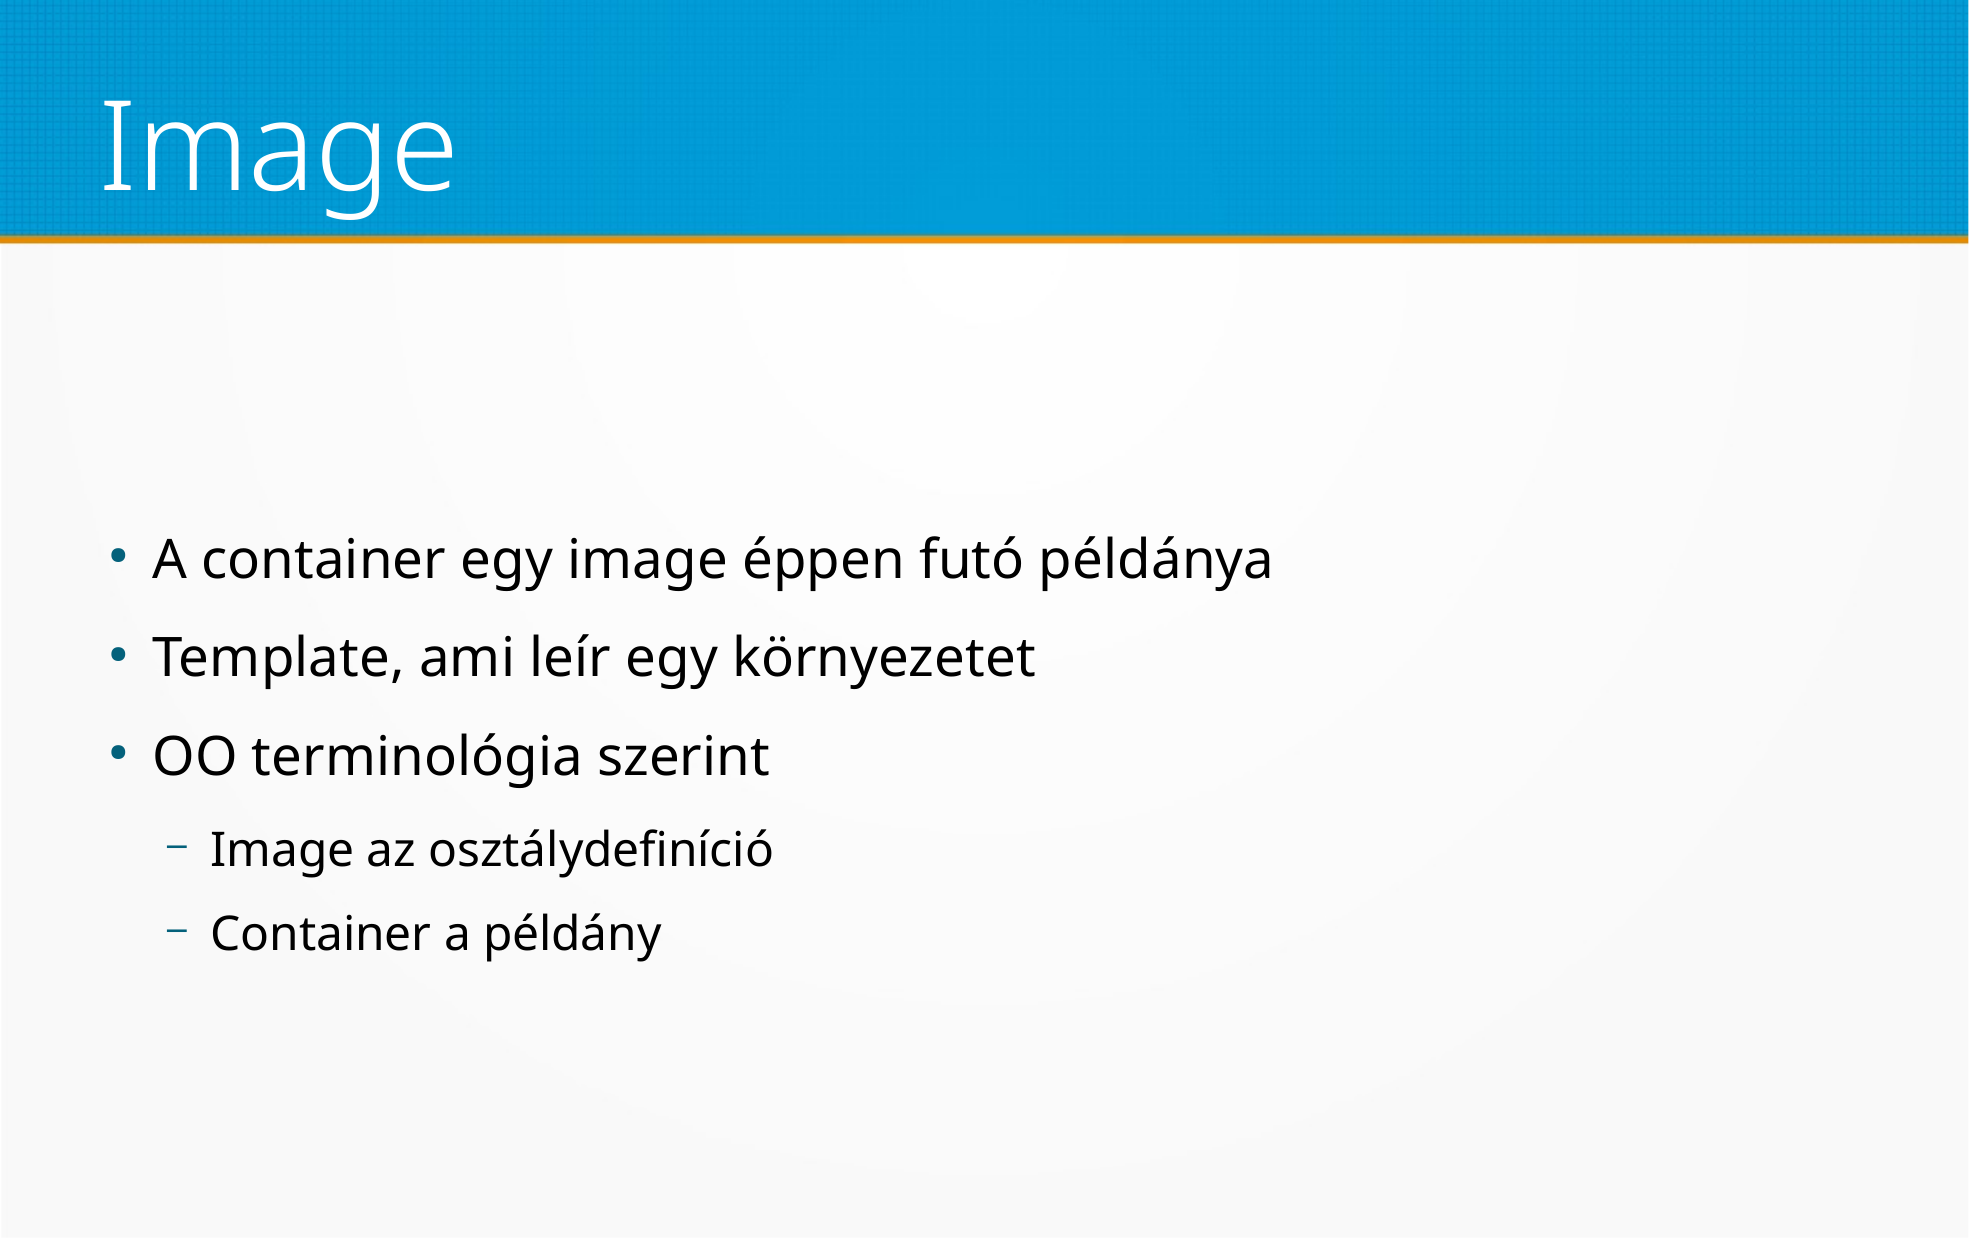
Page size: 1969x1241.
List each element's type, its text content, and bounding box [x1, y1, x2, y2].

list A container egy image éppen futó példánya Template, ami leír egy környezetet OO terminológia szerint Image az osztálydefiníció Container a példány [94, 519, 1857, 969]
picture [0, 233, 1969, 1241]
title Image [98, 19, 1870, 227]
